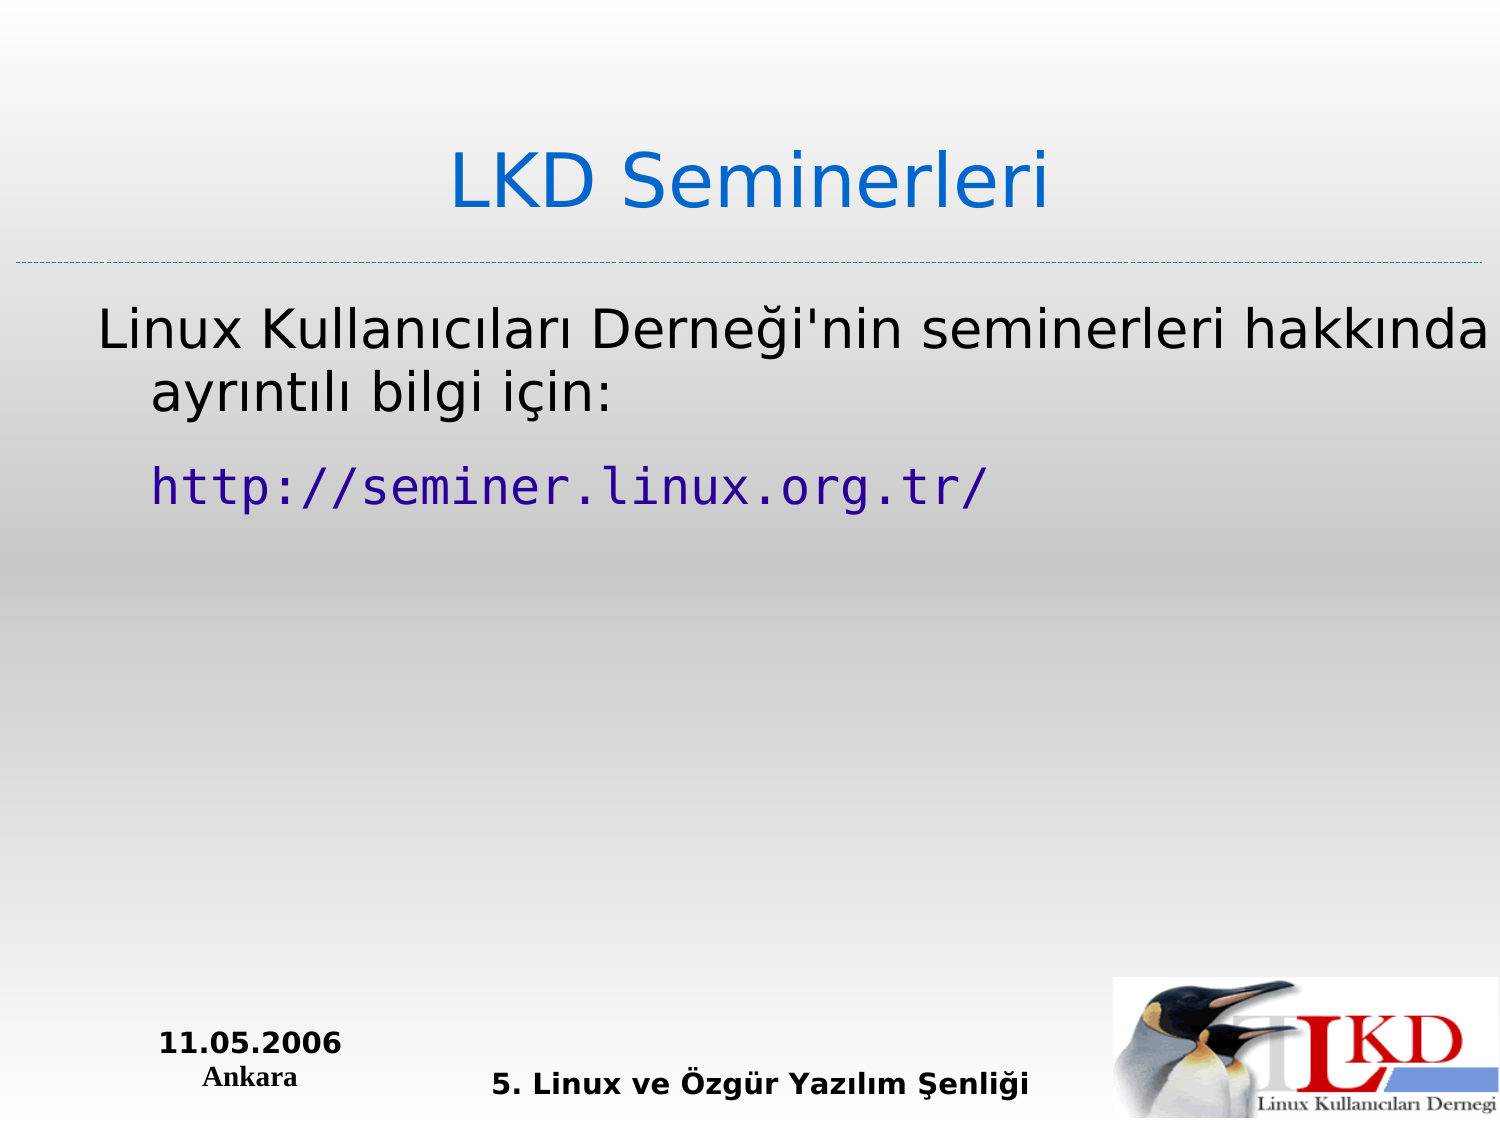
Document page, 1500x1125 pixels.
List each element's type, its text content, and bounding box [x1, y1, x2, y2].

title LKD Seminerleri [0, 0, 1500, 225]
picture [1113, 977, 1499, 1118]
list Linux Kullanıcıları Derneği'nin seminerleri hakkında ayrıntılı bilgi için: http://seminer.linux.org.tr/ [0, 297, 1500, 975]
